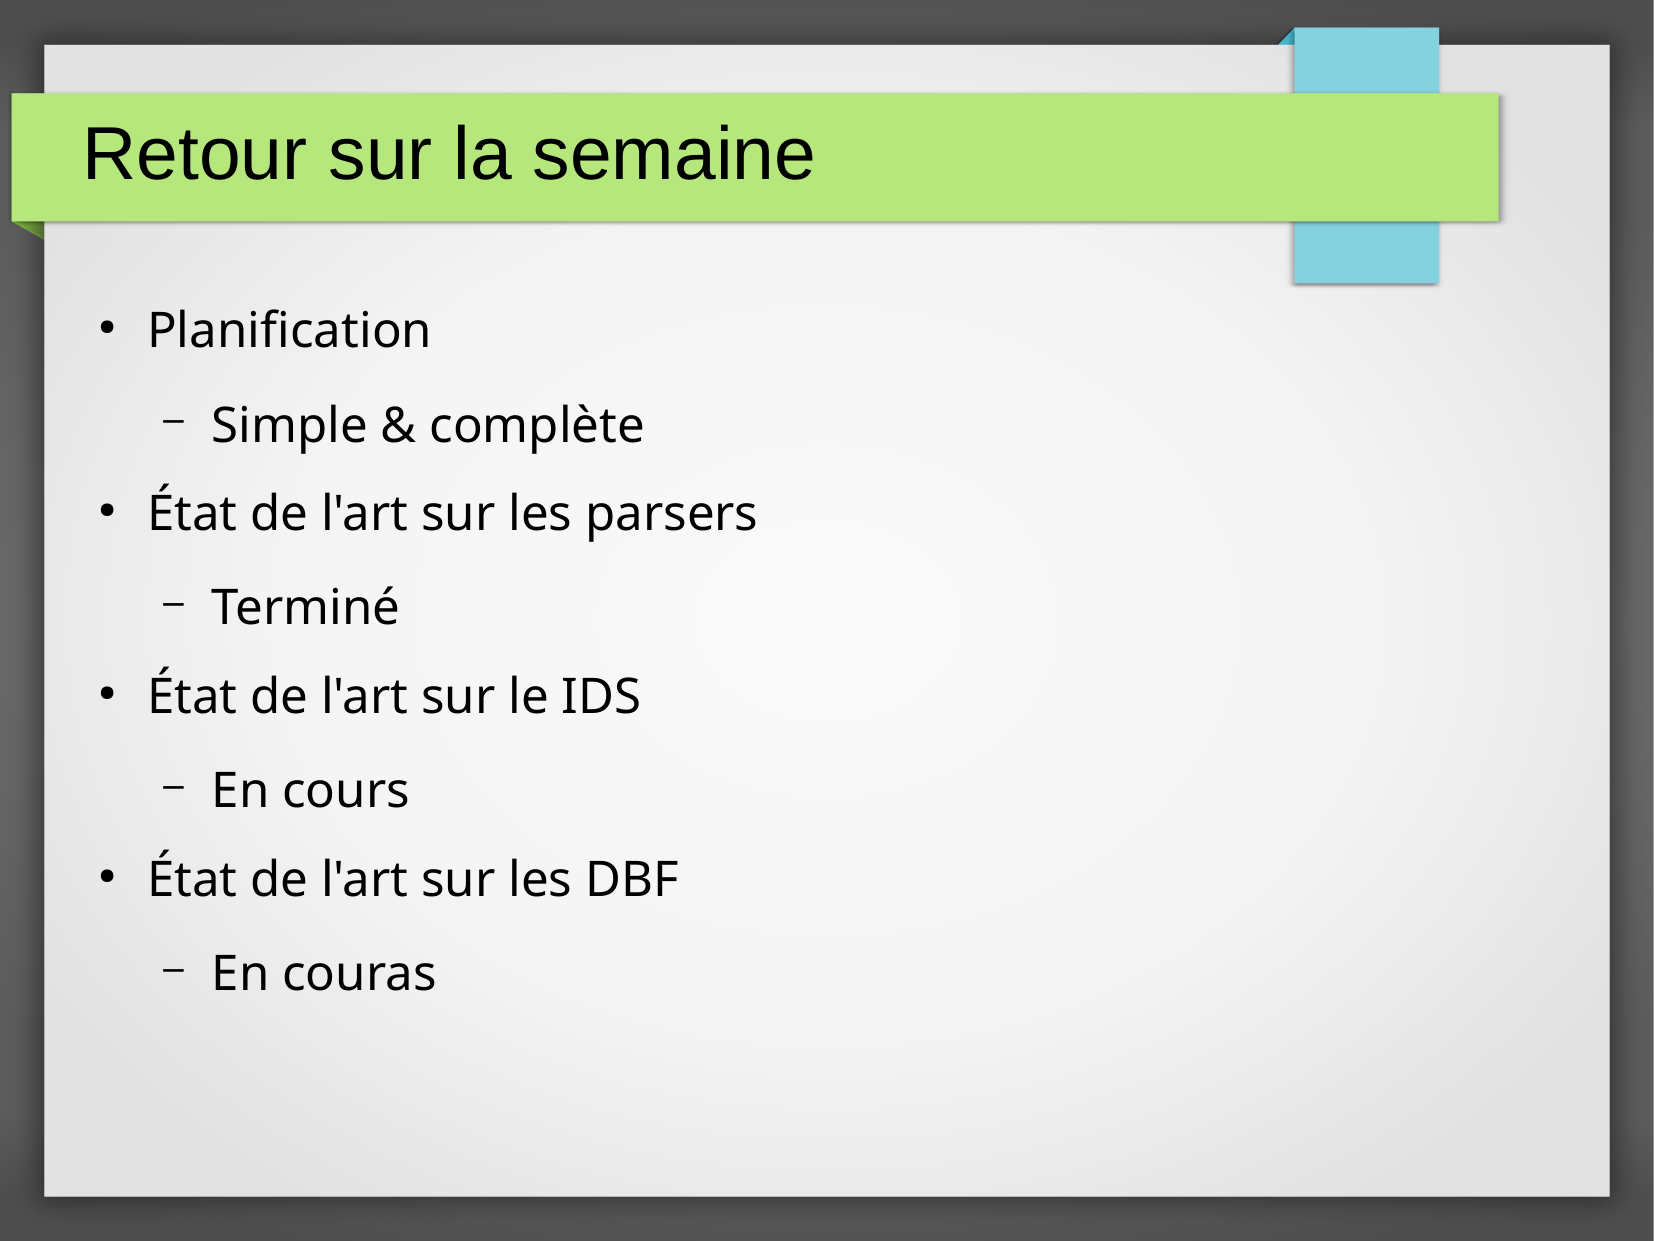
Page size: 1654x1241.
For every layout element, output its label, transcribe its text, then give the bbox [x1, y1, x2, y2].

list Planification Simple & complète État de l'art sur les parsers Terminé État de l'art sur le IDS En cours État de l'art sur les DBF En couras [82, 295, 1571, 1015]
picture [0, 0, 1654, 1241]
title Retour sur la semaine [82, 94, 1264, 213]
